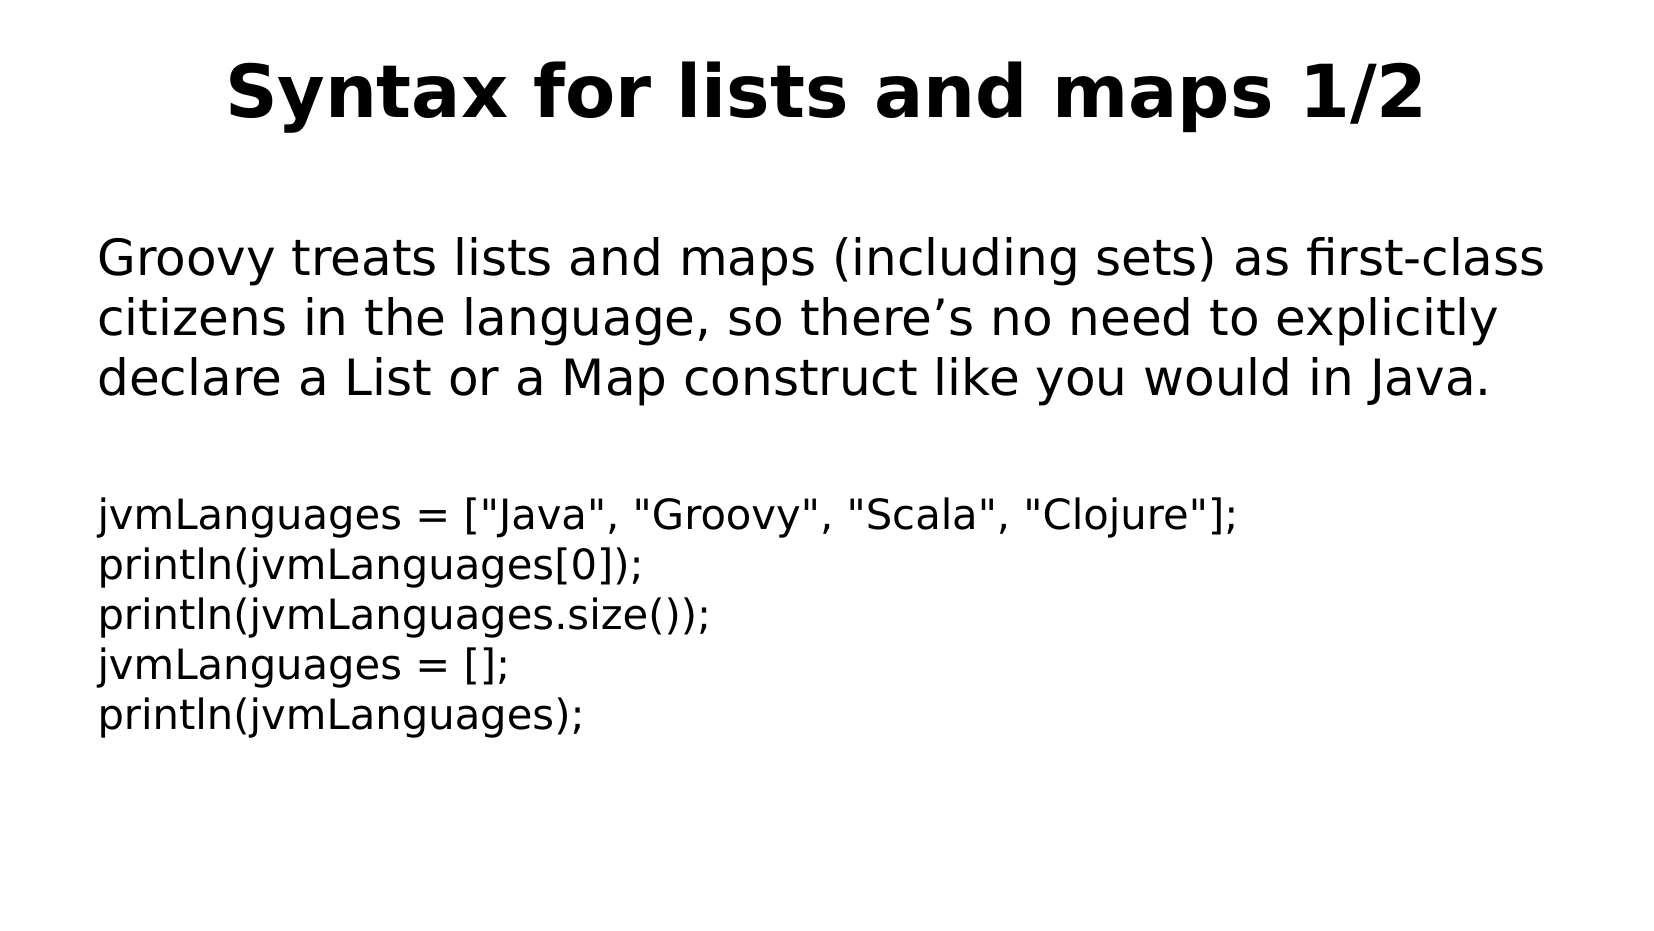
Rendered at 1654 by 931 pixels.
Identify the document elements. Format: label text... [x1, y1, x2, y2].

list Groovy treats lists and maps (including sets) as first-class citizens in the language, so there’s no need to explicitly declare a List or a Map construct like you would in Java. jvmLanguages = ["Java", "Groovy", "Scala", "Clojure"]; println(jvmLanguages[0]); println(jvmLanguages.size()); jvmLanguages = []; println(jvmLanguages); [82, 217, 1571, 758]
title Syntax for lists and maps 1/2 [82, 37, 1571, 147]
